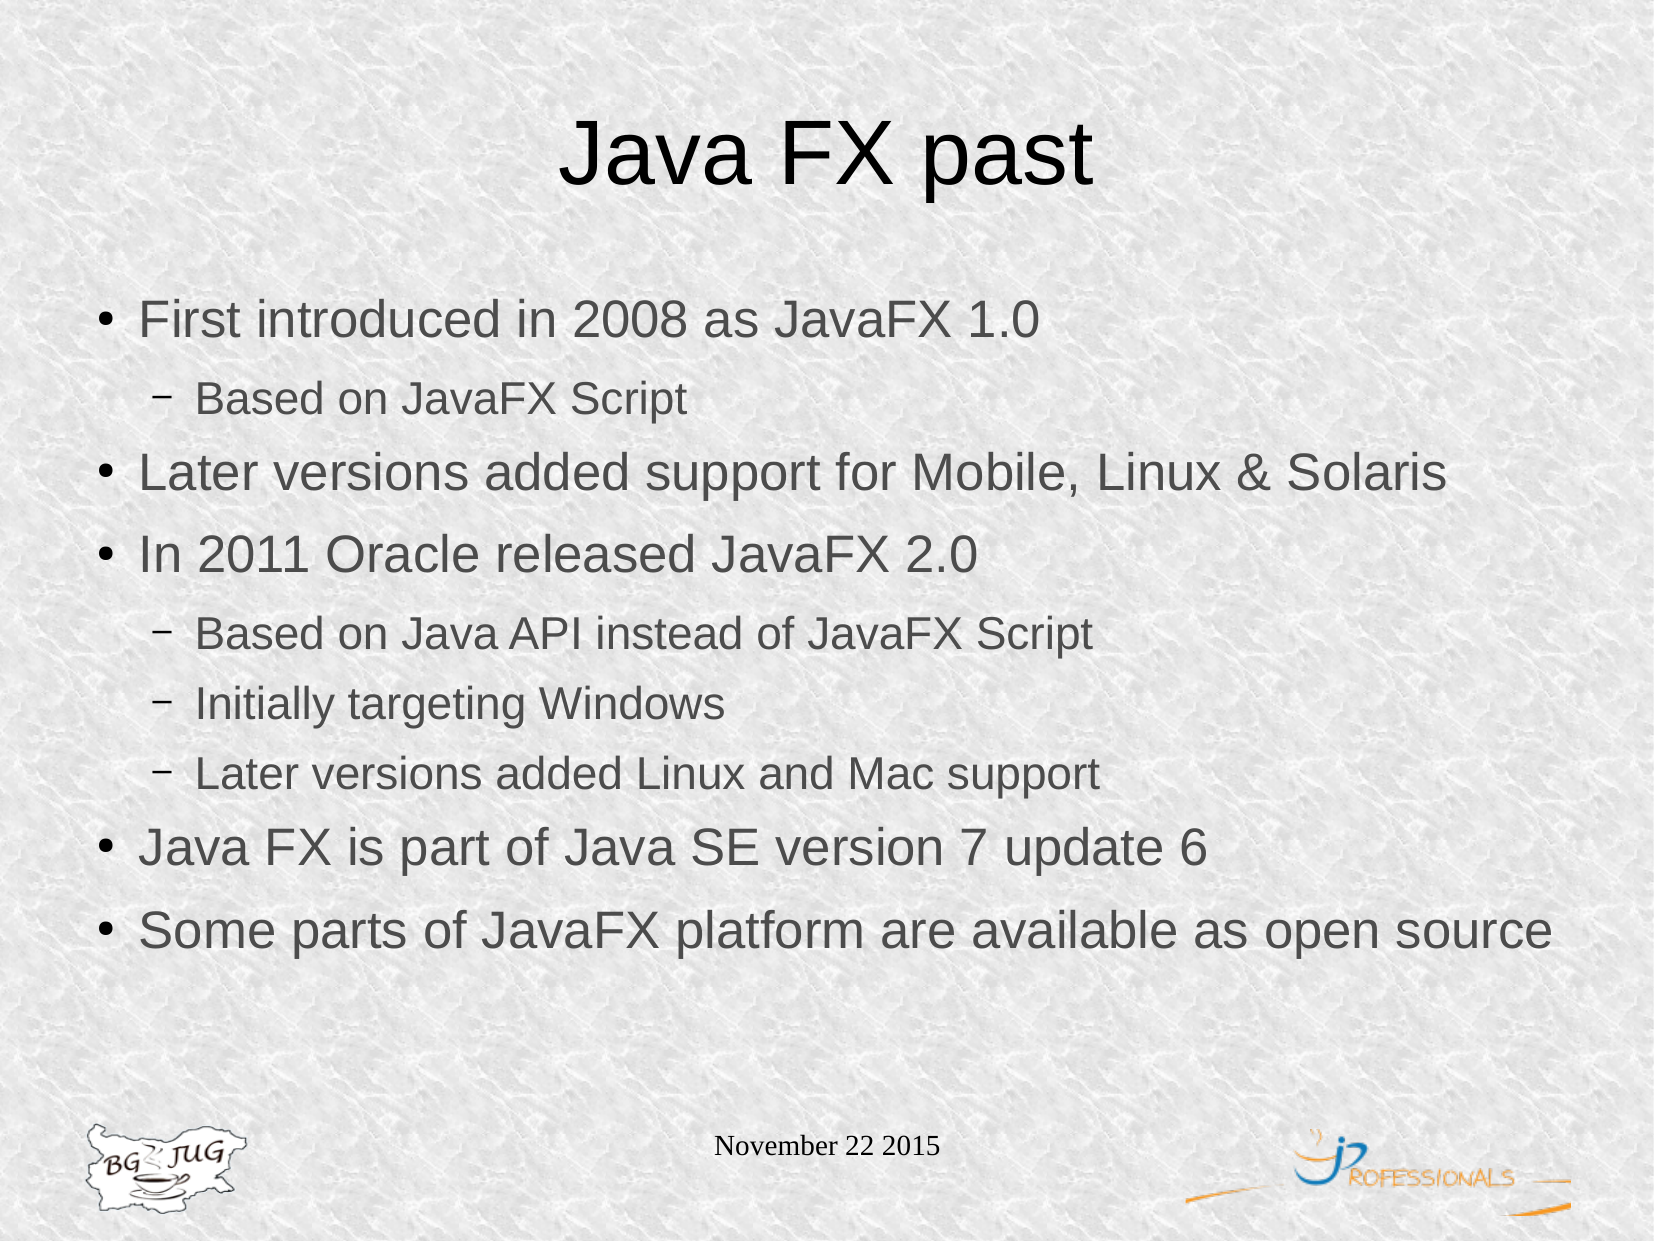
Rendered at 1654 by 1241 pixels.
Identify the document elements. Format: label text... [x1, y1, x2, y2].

picture [0, 0, 1654, 1241]
list First introduced in 2008 as JavaFX 1.0 Based on JavaFX Script Later versions added support for Mobile, Linux & Solaris In 2011 Oracle released JavaFX 2.0 Based on Java API instead of JavaFX Script Initially targeting Windows Later versions added Linux and Mac support Java FX is part of Java SE version 7 update 6 Some parts of JavaFX platform are available as open source [82, 290, 1571, 1010]
title Java FX past [82, 49, 1571, 257]
